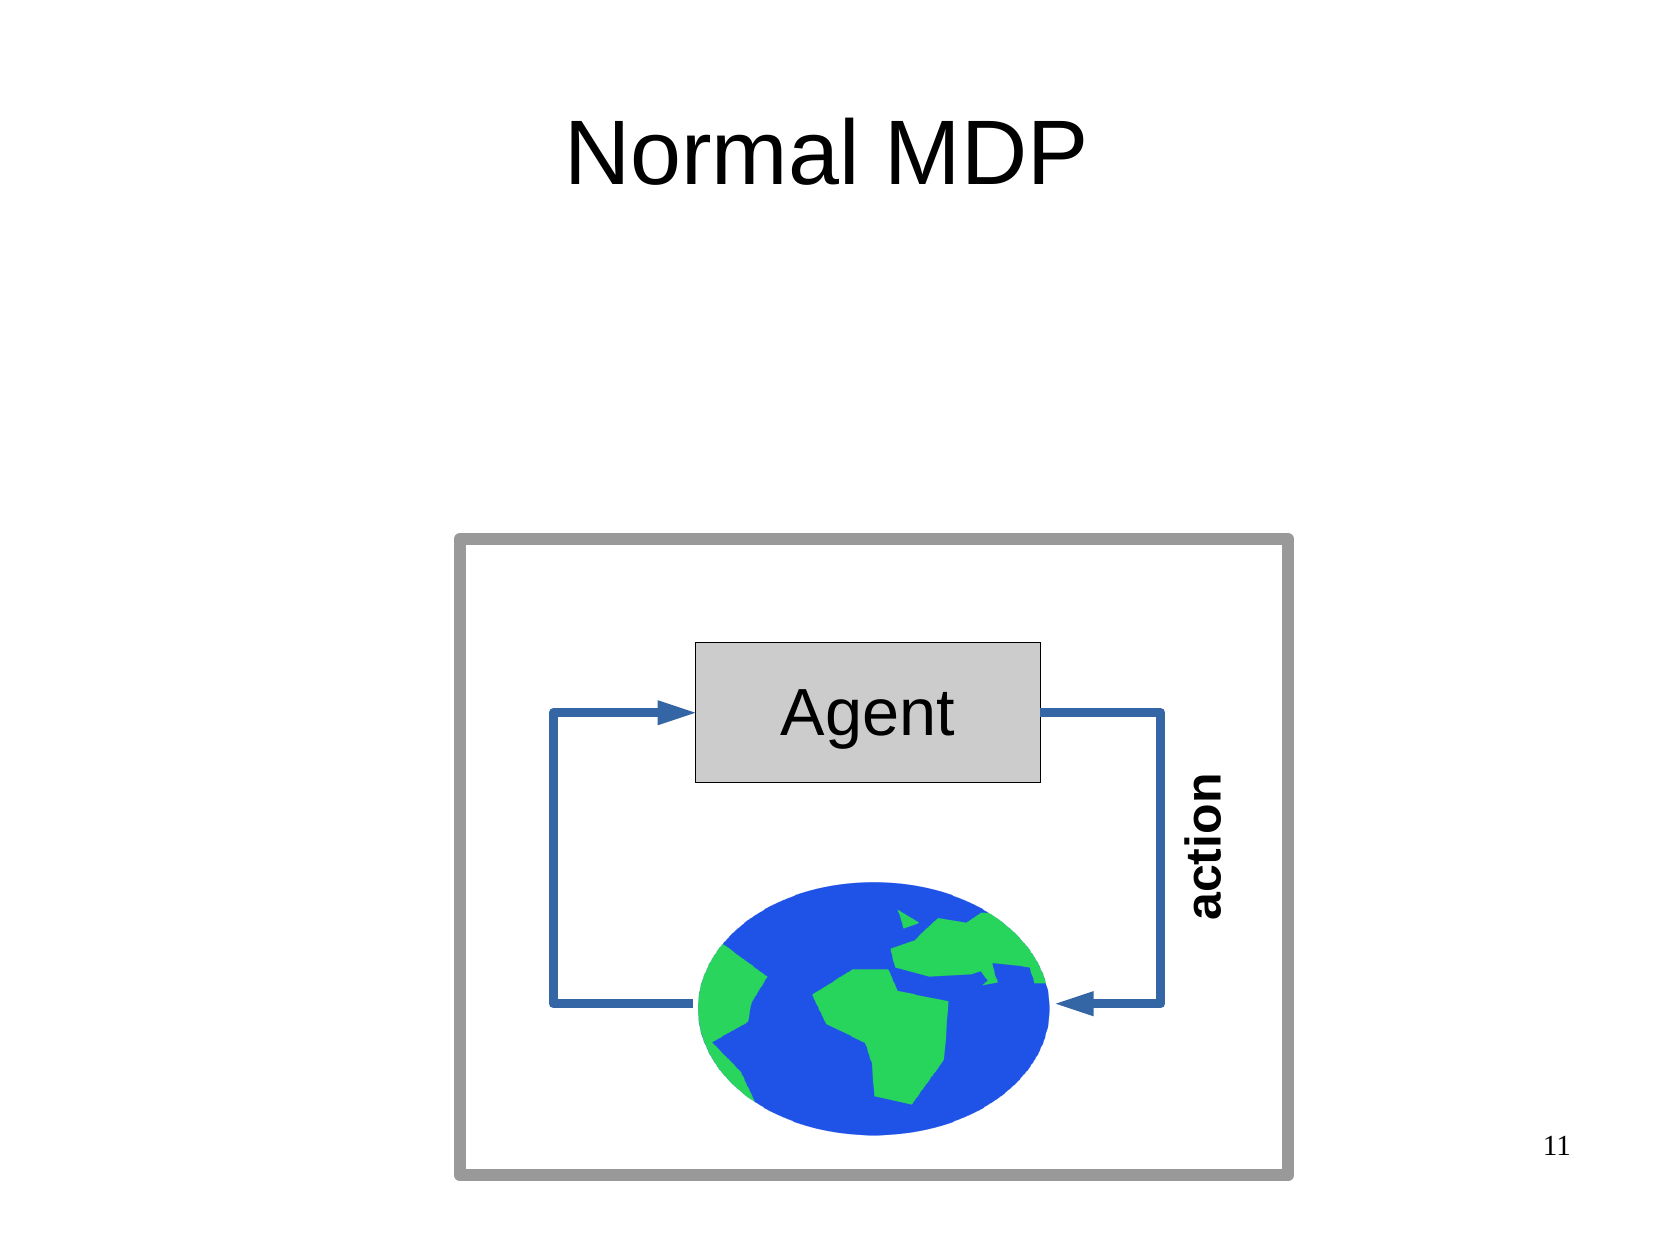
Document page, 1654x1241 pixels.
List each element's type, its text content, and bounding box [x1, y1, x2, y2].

text_box action [1167, 758, 1240, 936]
text_box Agent [695, 642, 1041, 783]
picture [586, 853, 1161, 1164]
text_box [459, 539, 1289, 1176]
title Normal MDP [82, 49, 1571, 257]
